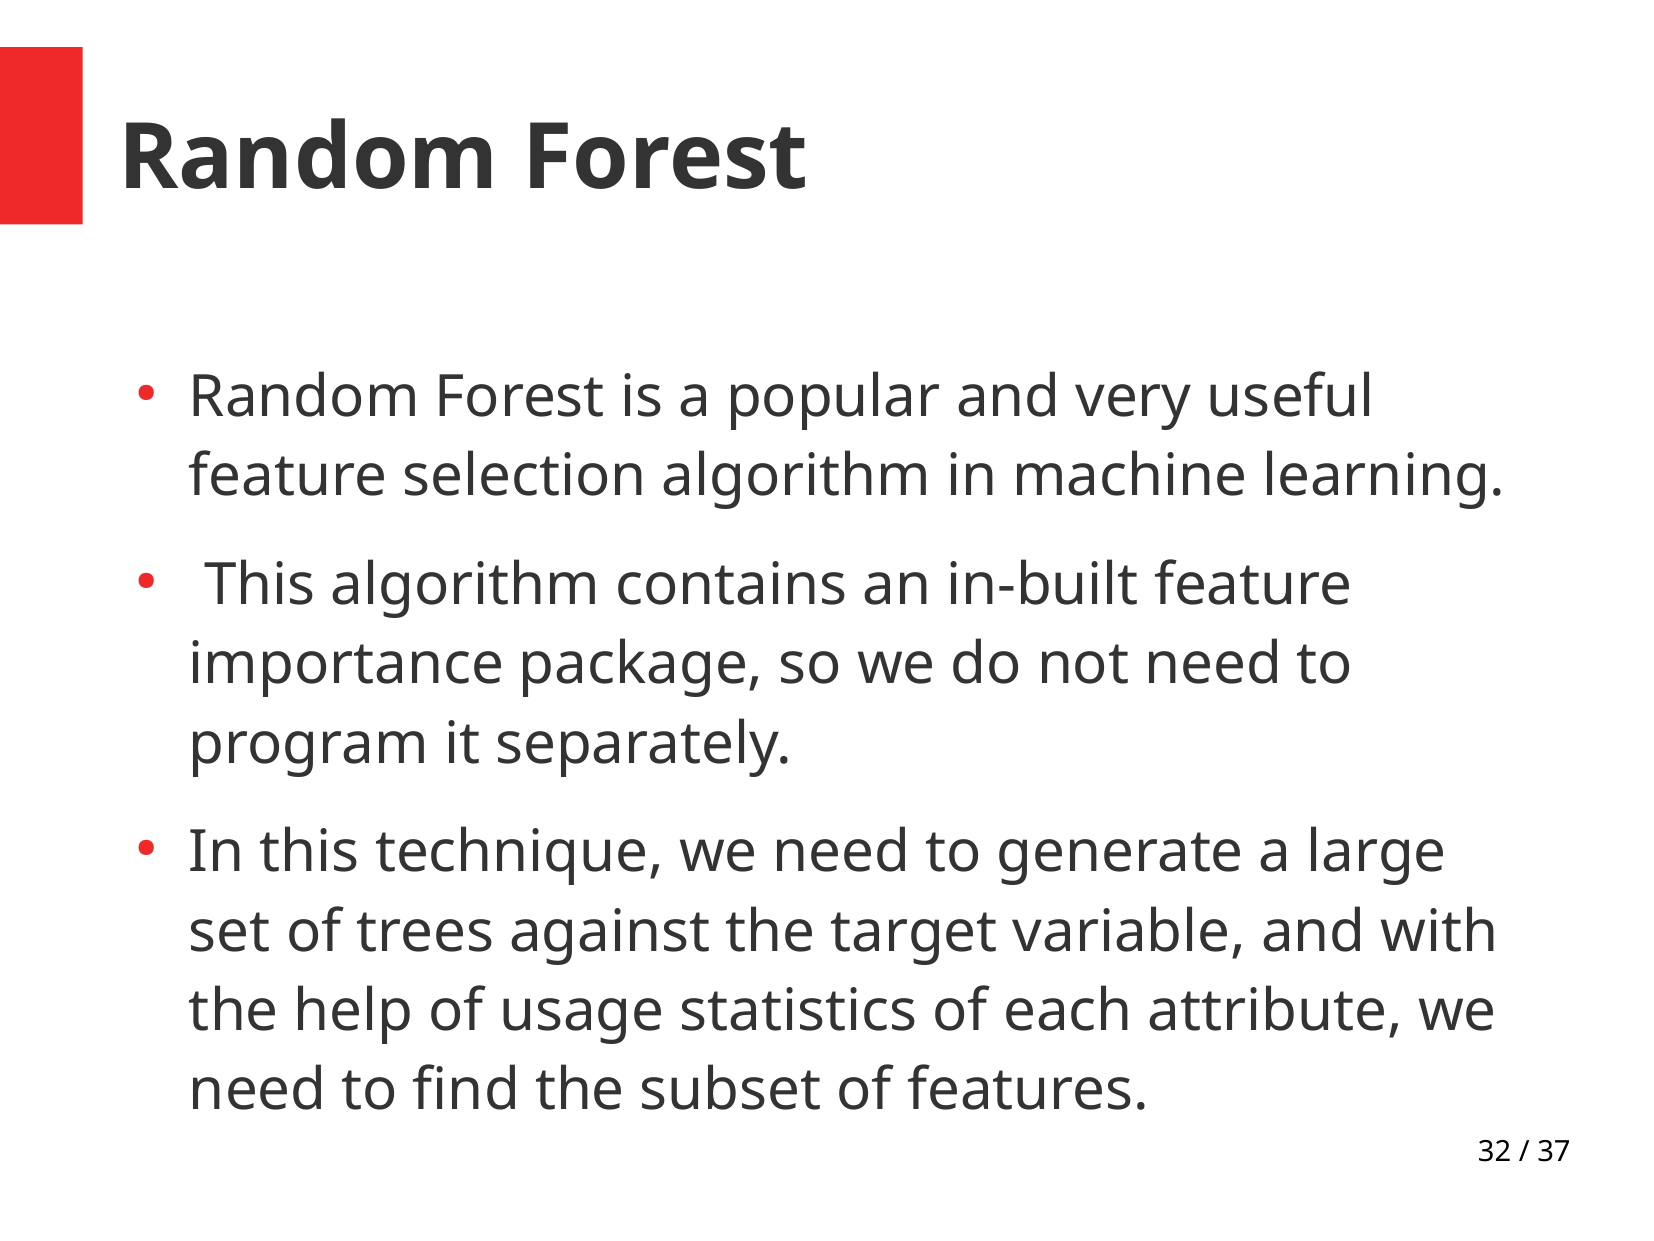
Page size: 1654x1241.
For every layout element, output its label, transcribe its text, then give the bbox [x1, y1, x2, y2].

list Random Forest is a popular and very useful feature selection algorithm in machine learning. This algorithm contains an in-built feature importance package, so we do not need to program it separately. In this technique, we need to generate a large set of trees against the target variable, and with the help of usage statistics of each attribute, we need to find the subset of features. [118, 354, 1536, 1074]
title Random Forest [118, 49, 1571, 257]
